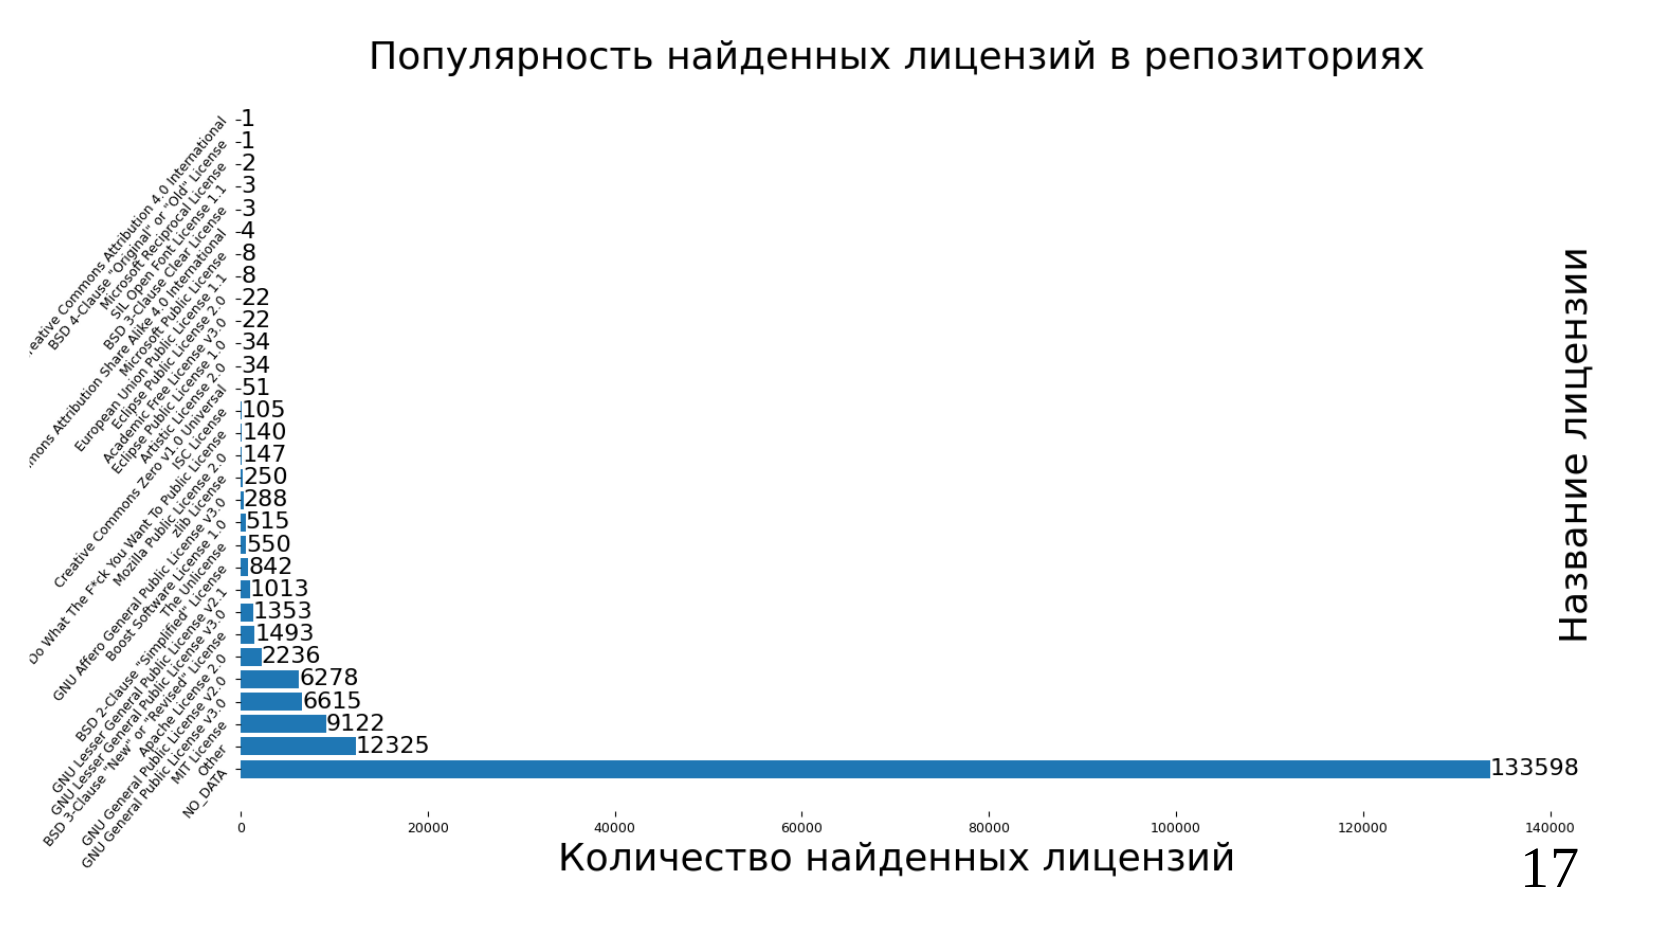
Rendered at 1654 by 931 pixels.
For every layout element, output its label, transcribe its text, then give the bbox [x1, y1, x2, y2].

picture [29, 29, 1607, 916]
title <number> [1387, 789, 1654, 931]
